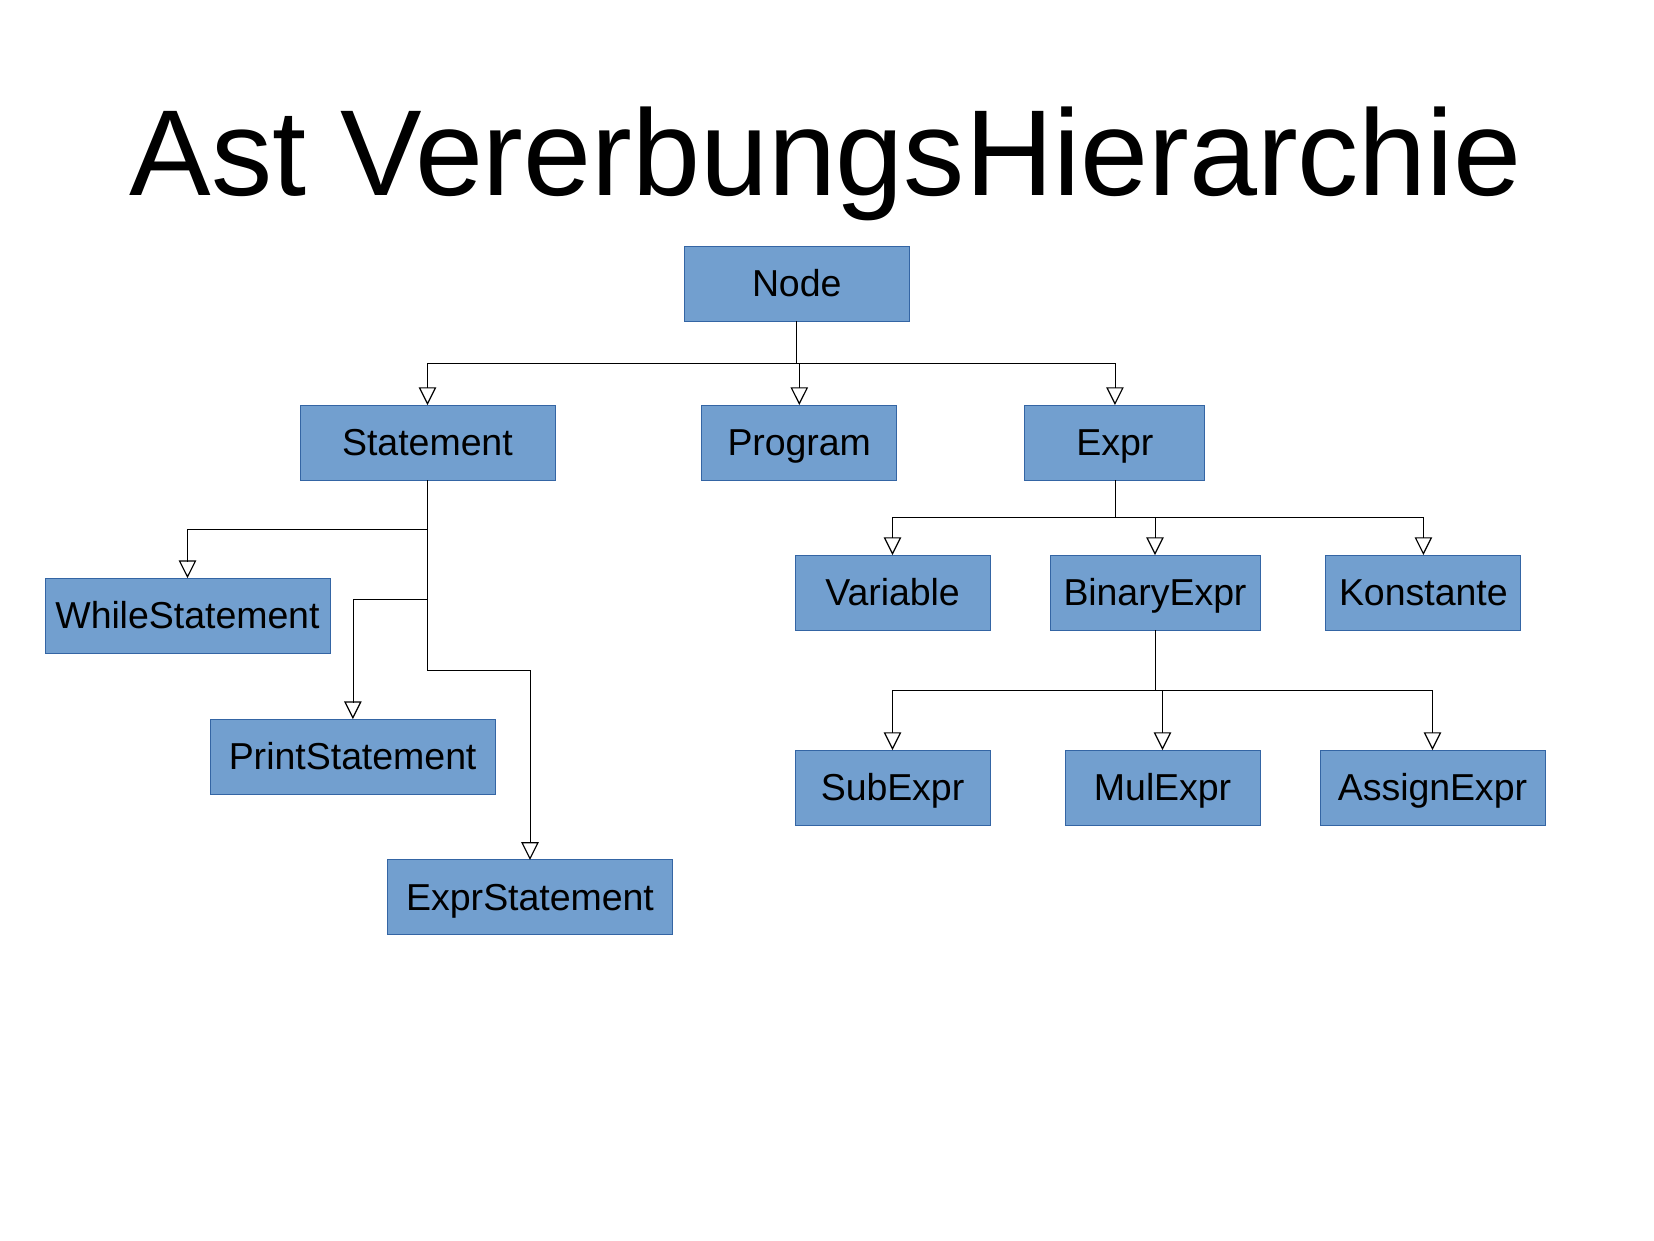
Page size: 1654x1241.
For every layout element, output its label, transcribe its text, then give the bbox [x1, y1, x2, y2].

text_box PrintStatement [210, 719, 496, 795]
text_box MulExpr [1065, 750, 1261, 826]
text_box AssignExpr [1320, 750, 1546, 826]
text_box SubExpr [795, 750, 991, 826]
text_box WhileStatement [45, 578, 331, 654]
text_box ExprStatement [387, 859, 673, 935]
text_box Node [684, 246, 910, 322]
text_box Program [701, 405, 897, 481]
text_box Expr [1024, 405, 1205, 481]
title Ast VererbungsHierarchie [82, 49, 1571, 257]
text_box Statement [300, 405, 556, 481]
text_box BinaryExpr [1050, 555, 1261, 631]
text_box Konstante [1325, 555, 1521, 631]
text_box Variable [795, 555, 991, 631]
